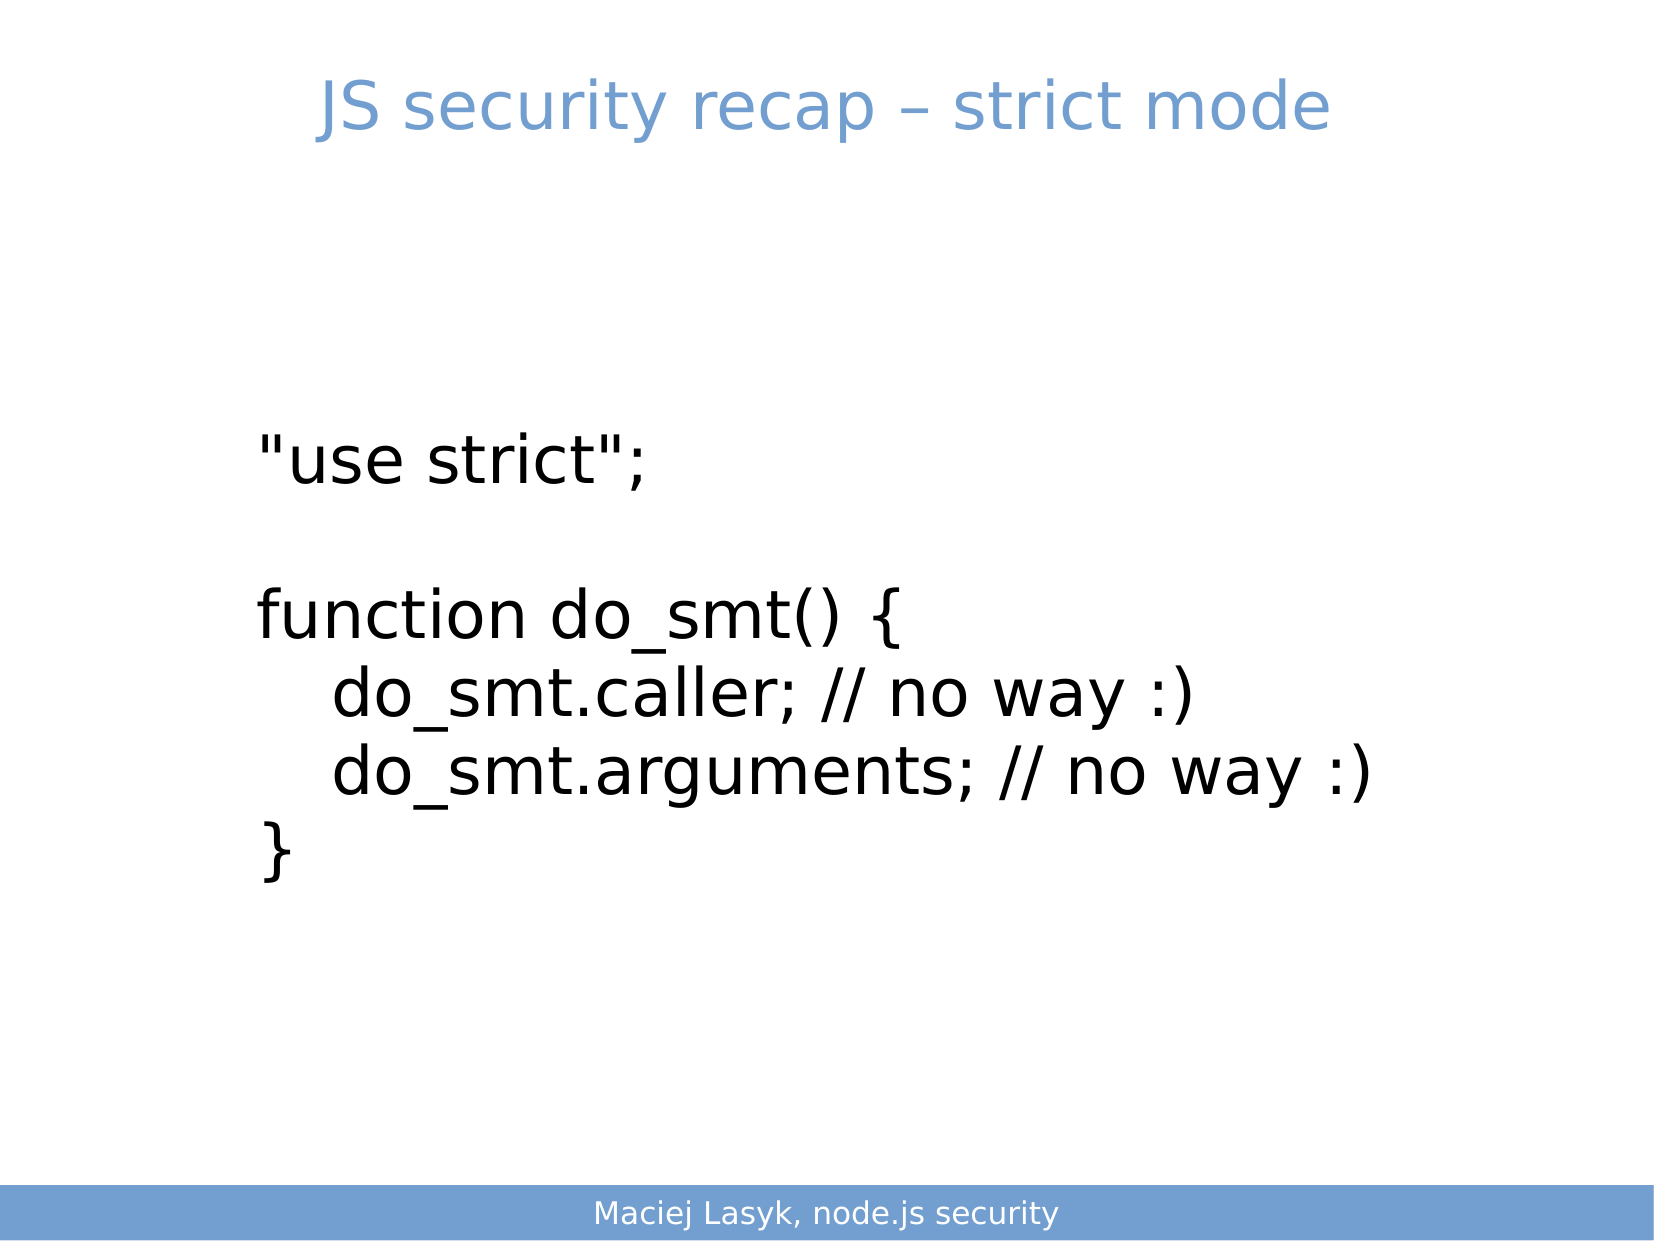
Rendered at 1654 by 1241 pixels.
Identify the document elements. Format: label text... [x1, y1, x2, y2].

text_box JS security recap – strict mode [304, 60, 1349, 153]
text_box [0, 1185, 1654, 1241]
text_box "use strict"; function do_smt() { do_smt.caller; // no way :) do_smt.arguments; // no way :) } [241, 414, 1412, 925]
text_box Maciej Lasyk, node.js security [578, 1188, 1076, 1240]
